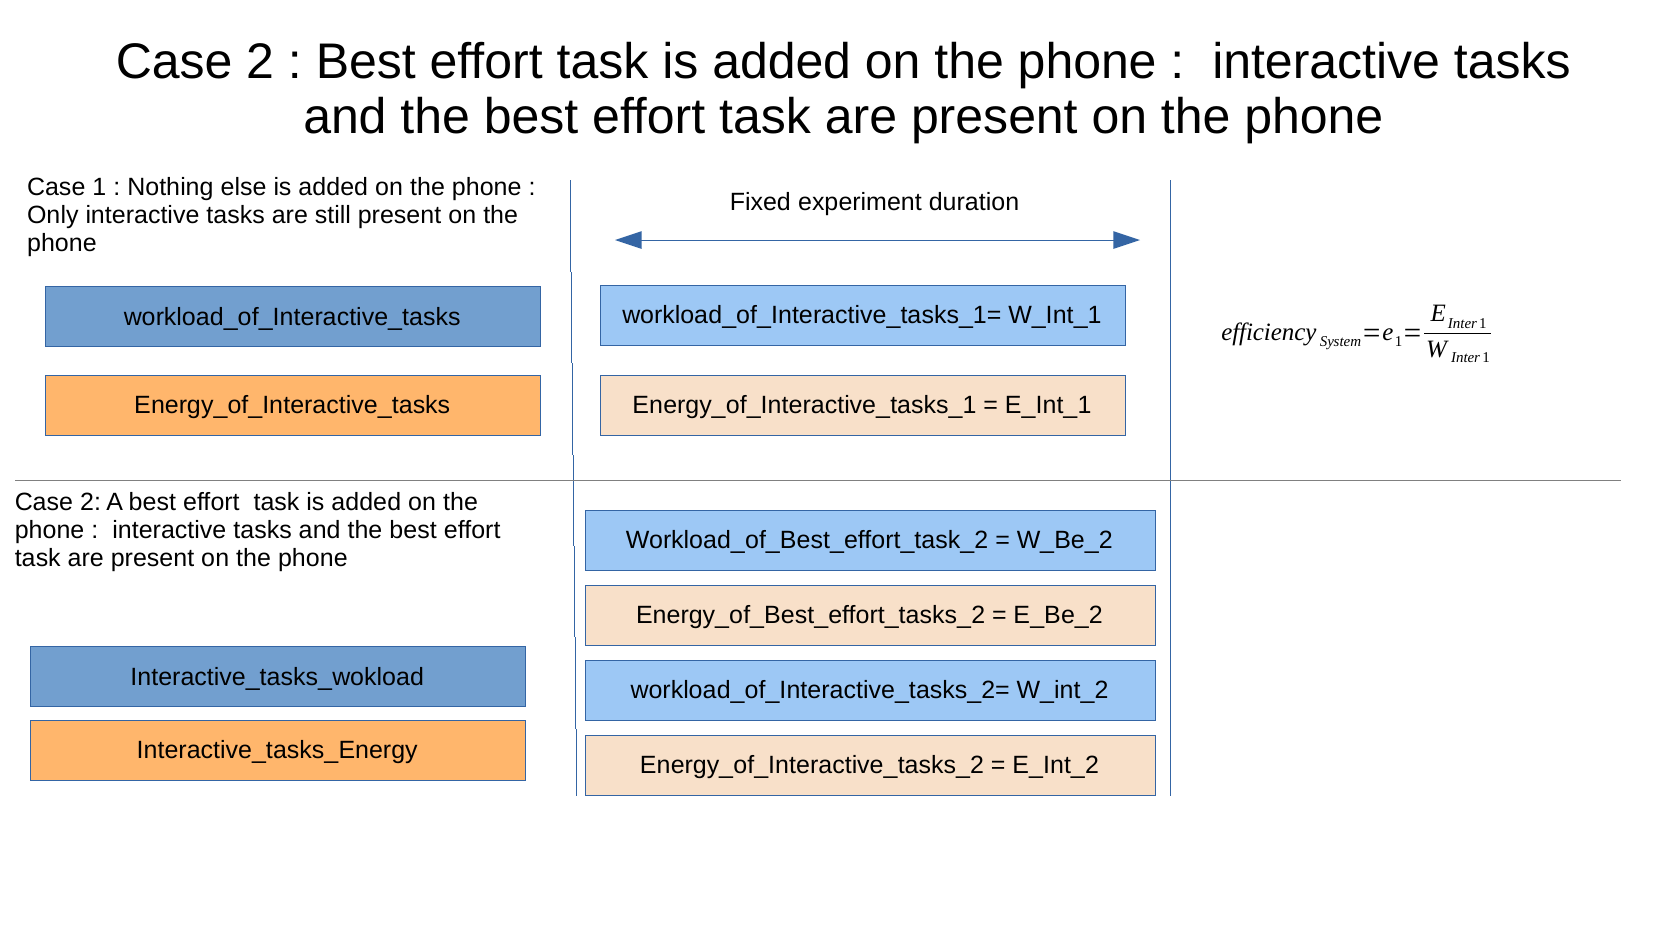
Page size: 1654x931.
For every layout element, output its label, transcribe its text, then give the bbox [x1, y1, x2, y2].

text_box Energy_of_Interactive_tasks_2 = E_Int_2 [585, 735, 1156, 796]
text_box Case 1 : Nothing else is added on the phone : Only interactive tasks are still present on the phone [12, 165, 556, 287]
text_box workload_of_Interactive_tasks [45, 287, 541, 347]
text_box Case 2: A best effort task is added on the phone : interactive tasks and the best effort task are present on the phone [0, 480, 543, 602]
text_box Energy_of_Interactive_tasks [45, 375, 541, 436]
title Case 2 : Best effort task is added on the phone : interactive tasks and the best effort task are present on the phone [112, 27, 1576, 151]
text_box Interactive_tasks_Energy [30, 720, 526, 781]
text_box Workload_of_Best_effort_task_2 = W_Be_2 [585, 510, 1156, 571]
text_box workload_of_Interactive_tasks_1= W_Int_1 [600, 285, 1126, 346]
chart [1215, 300, 1499, 367]
text_box Fixed experiment duration [715, 180, 1036, 223]
text_box Energy_of_Interactive_tasks_1 = E_Int_1 [600, 375, 1126, 436]
text_box workload_of_Interactive_tasks_2= W_int_2 [585, 660, 1156, 721]
text_box Interactive_tasks_wokload [30, 646, 526, 707]
text_box Energy_of_Best_effort_tasks_2 = E_Be_2 [585, 585, 1156, 646]
